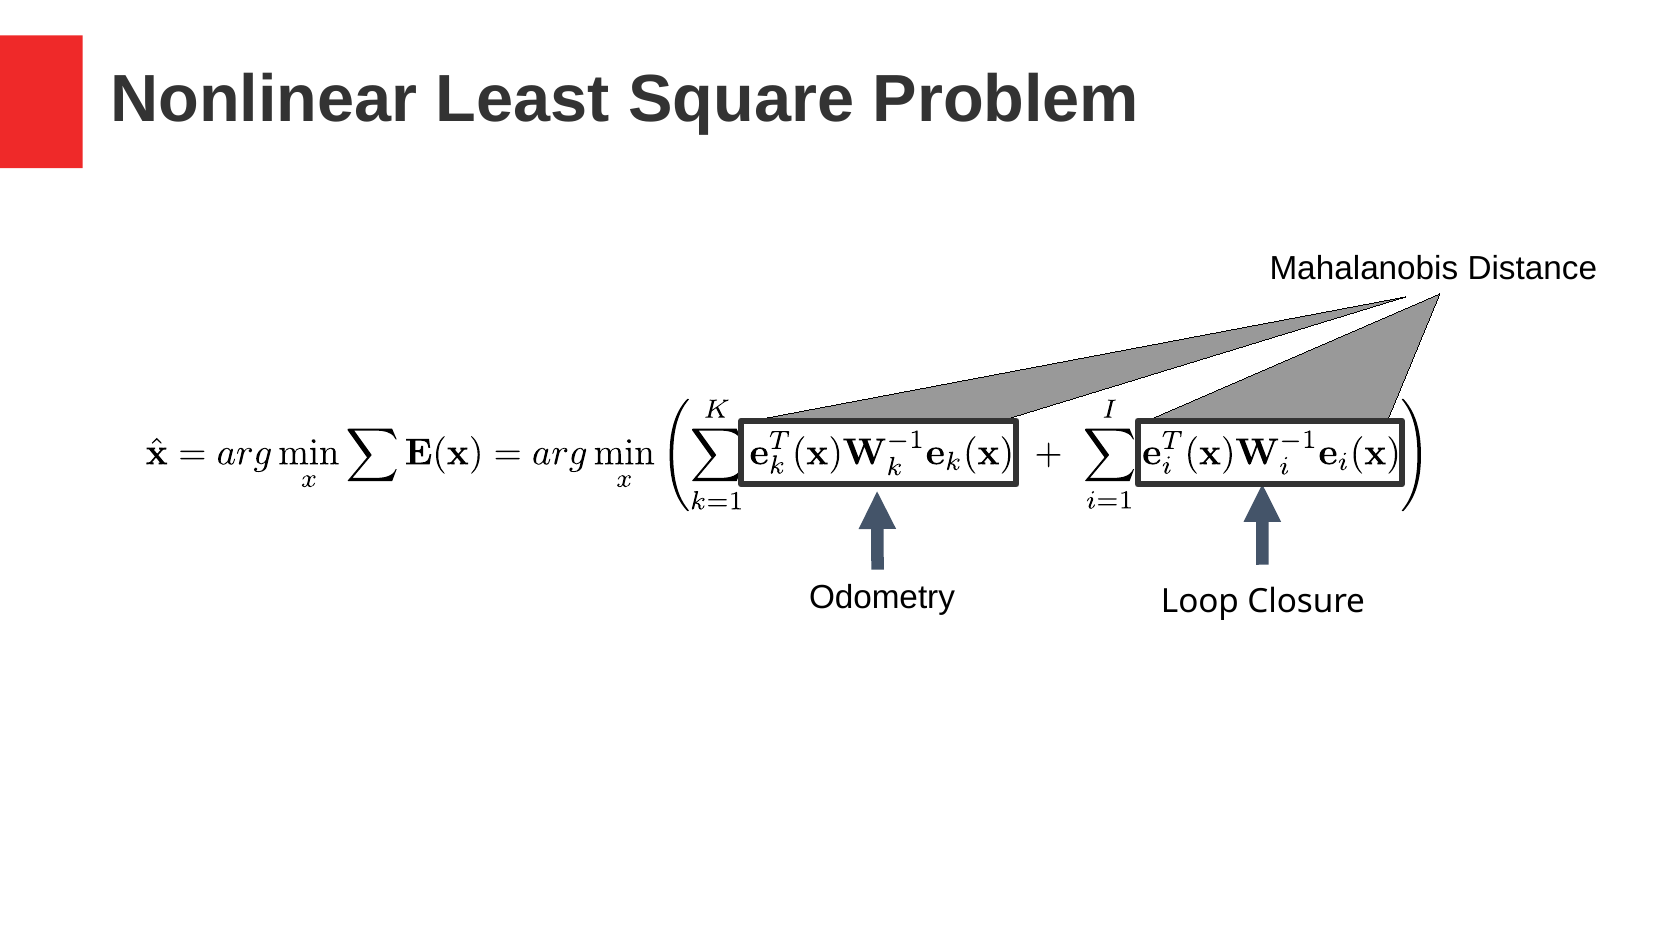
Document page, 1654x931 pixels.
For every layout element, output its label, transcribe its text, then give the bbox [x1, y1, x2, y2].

text_box Odometry [660, 556, 1104, 633]
text_box Mahalanobis Distance [1269, 242, 1654, 594]
text_box Loop Closure [1041, 561, 1485, 638]
text_box Nonlinear Least Square Problem [95, 46, 1155, 142]
text_box [1141, 424, 1269, 481]
text_box [146, 322, 1269, 512]
